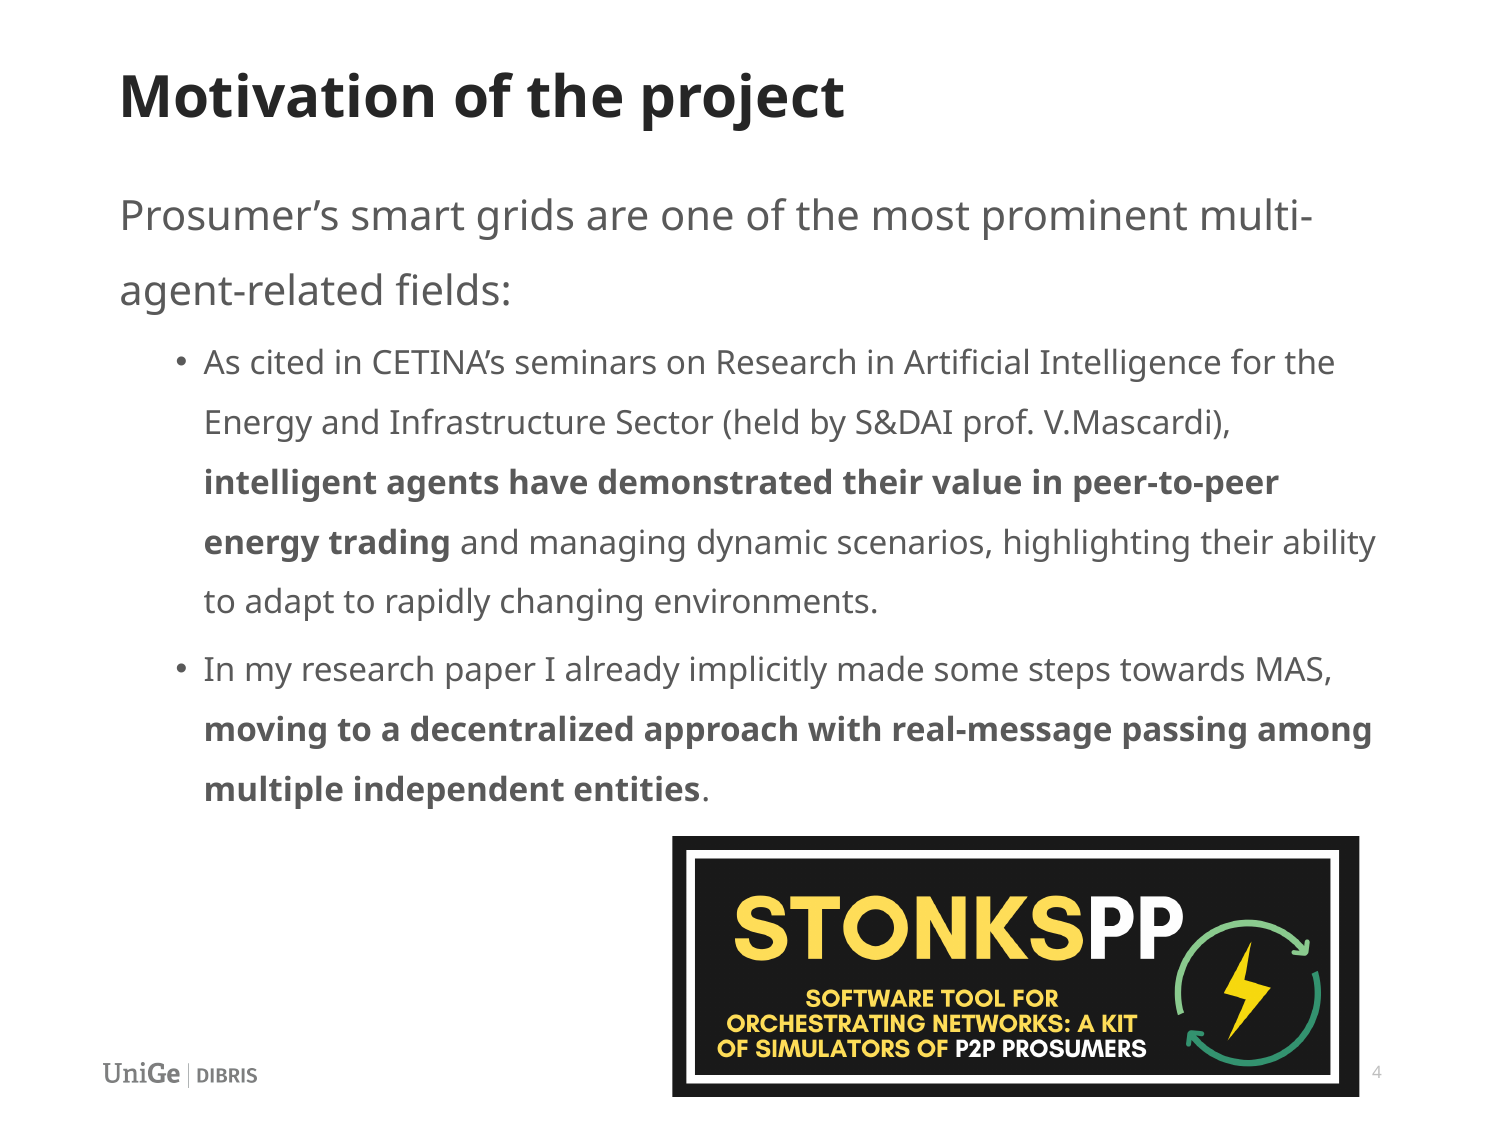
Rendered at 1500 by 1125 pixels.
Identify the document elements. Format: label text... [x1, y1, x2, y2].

title Motivation of the project [103, 59, 1397, 222]
list Prosumer’s smart grids are one of the most prominent multi-agent-related fields: As cited in CETINA’s seminars on Research in Artificial Intelligence for the Energy and Infrastructure Sector (held by S&DAI prof. V.Mascardi), intelligent agents have demonstrated their value in peer-to-peer energy trading and managing dynamic scenarios, highlighting their ability to adapt to rapidly changing environments. In my research paper I already implicitly made some steps towards MAS, moving to a decentralized approach with real-message passing among multiple independent entities. [104, 140, 1399, 831]
picture [672, 836, 1360, 1097]
